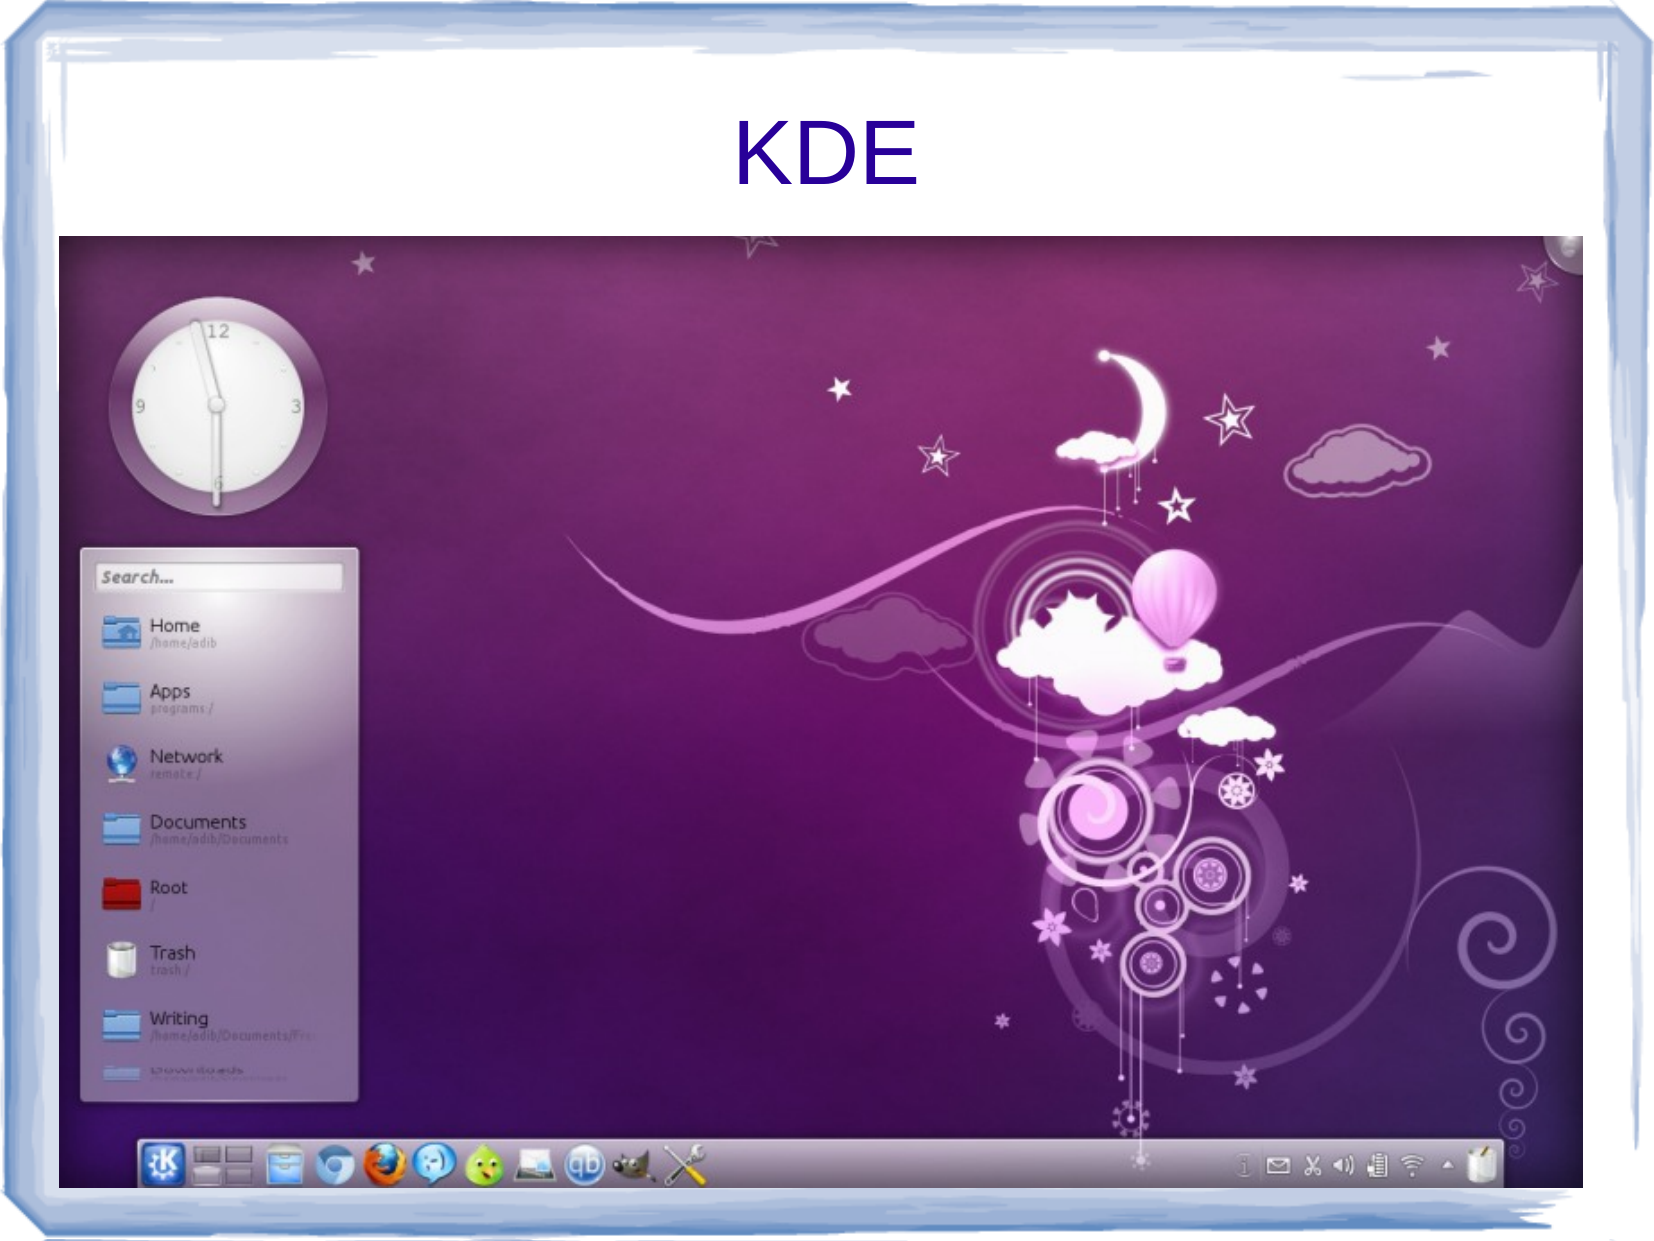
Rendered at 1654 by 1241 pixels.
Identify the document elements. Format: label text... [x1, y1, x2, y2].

title KDE [82, 49, 1571, 236]
picture [0, 0, 1654, 1241]
